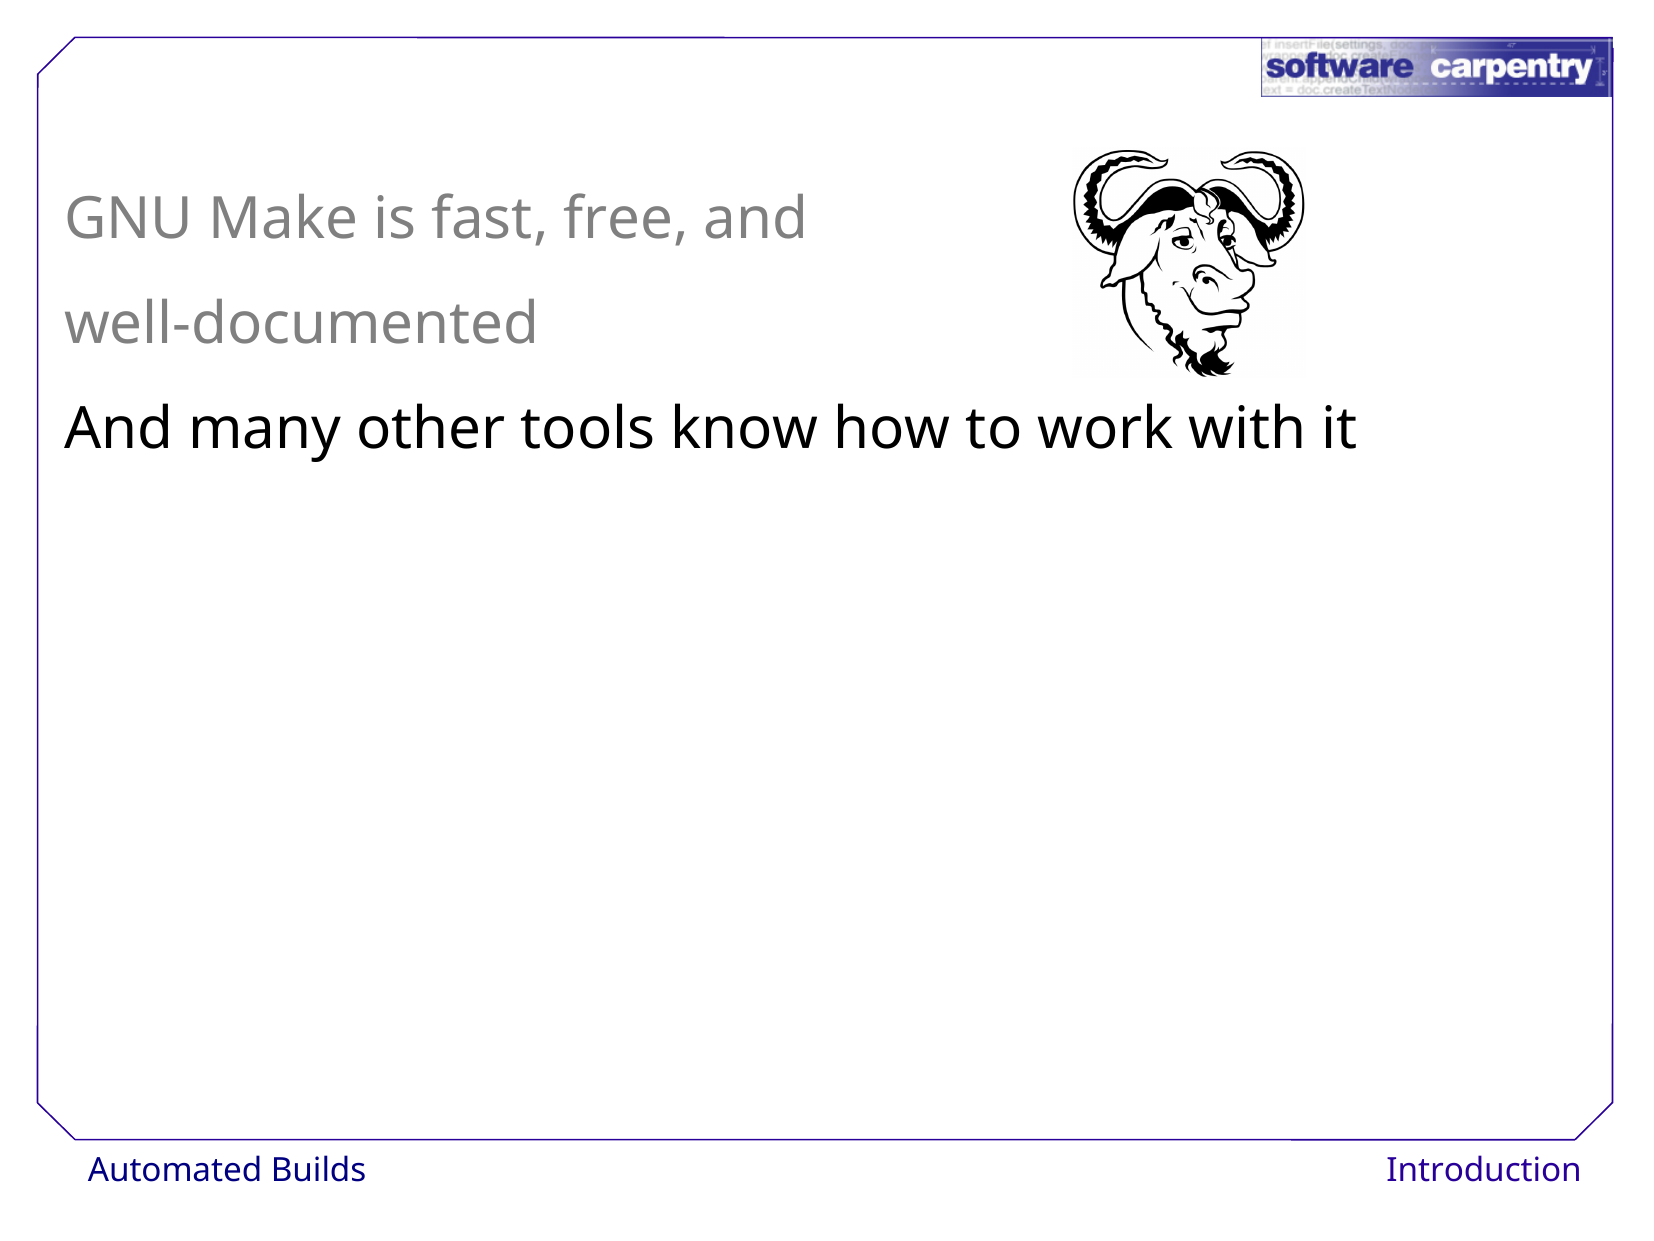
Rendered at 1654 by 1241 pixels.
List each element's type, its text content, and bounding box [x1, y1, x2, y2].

picture [1072, 147, 1306, 378]
text_box GNU Make is fast, free, and well-documented And many other tools know how to work with it [49, 138, 1523, 469]
picture [1261, 39, 1613, 97]
